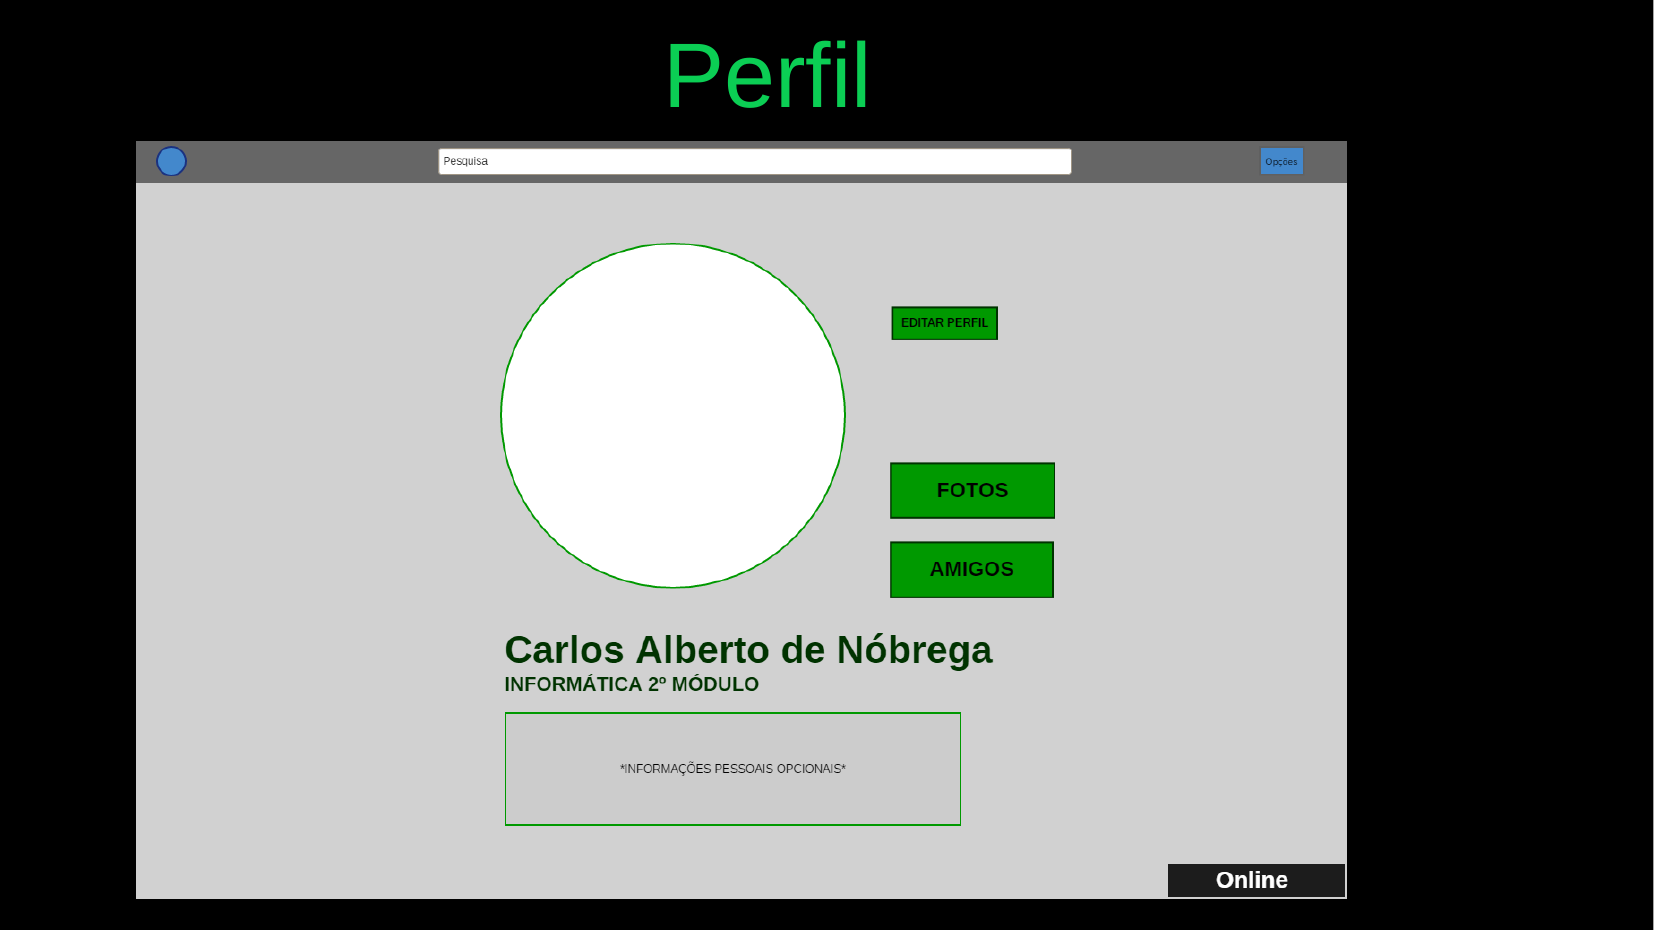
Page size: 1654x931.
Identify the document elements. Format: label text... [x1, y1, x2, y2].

title Perfil [23, 0, 1512, 168]
picture [136, 141, 1347, 899]
